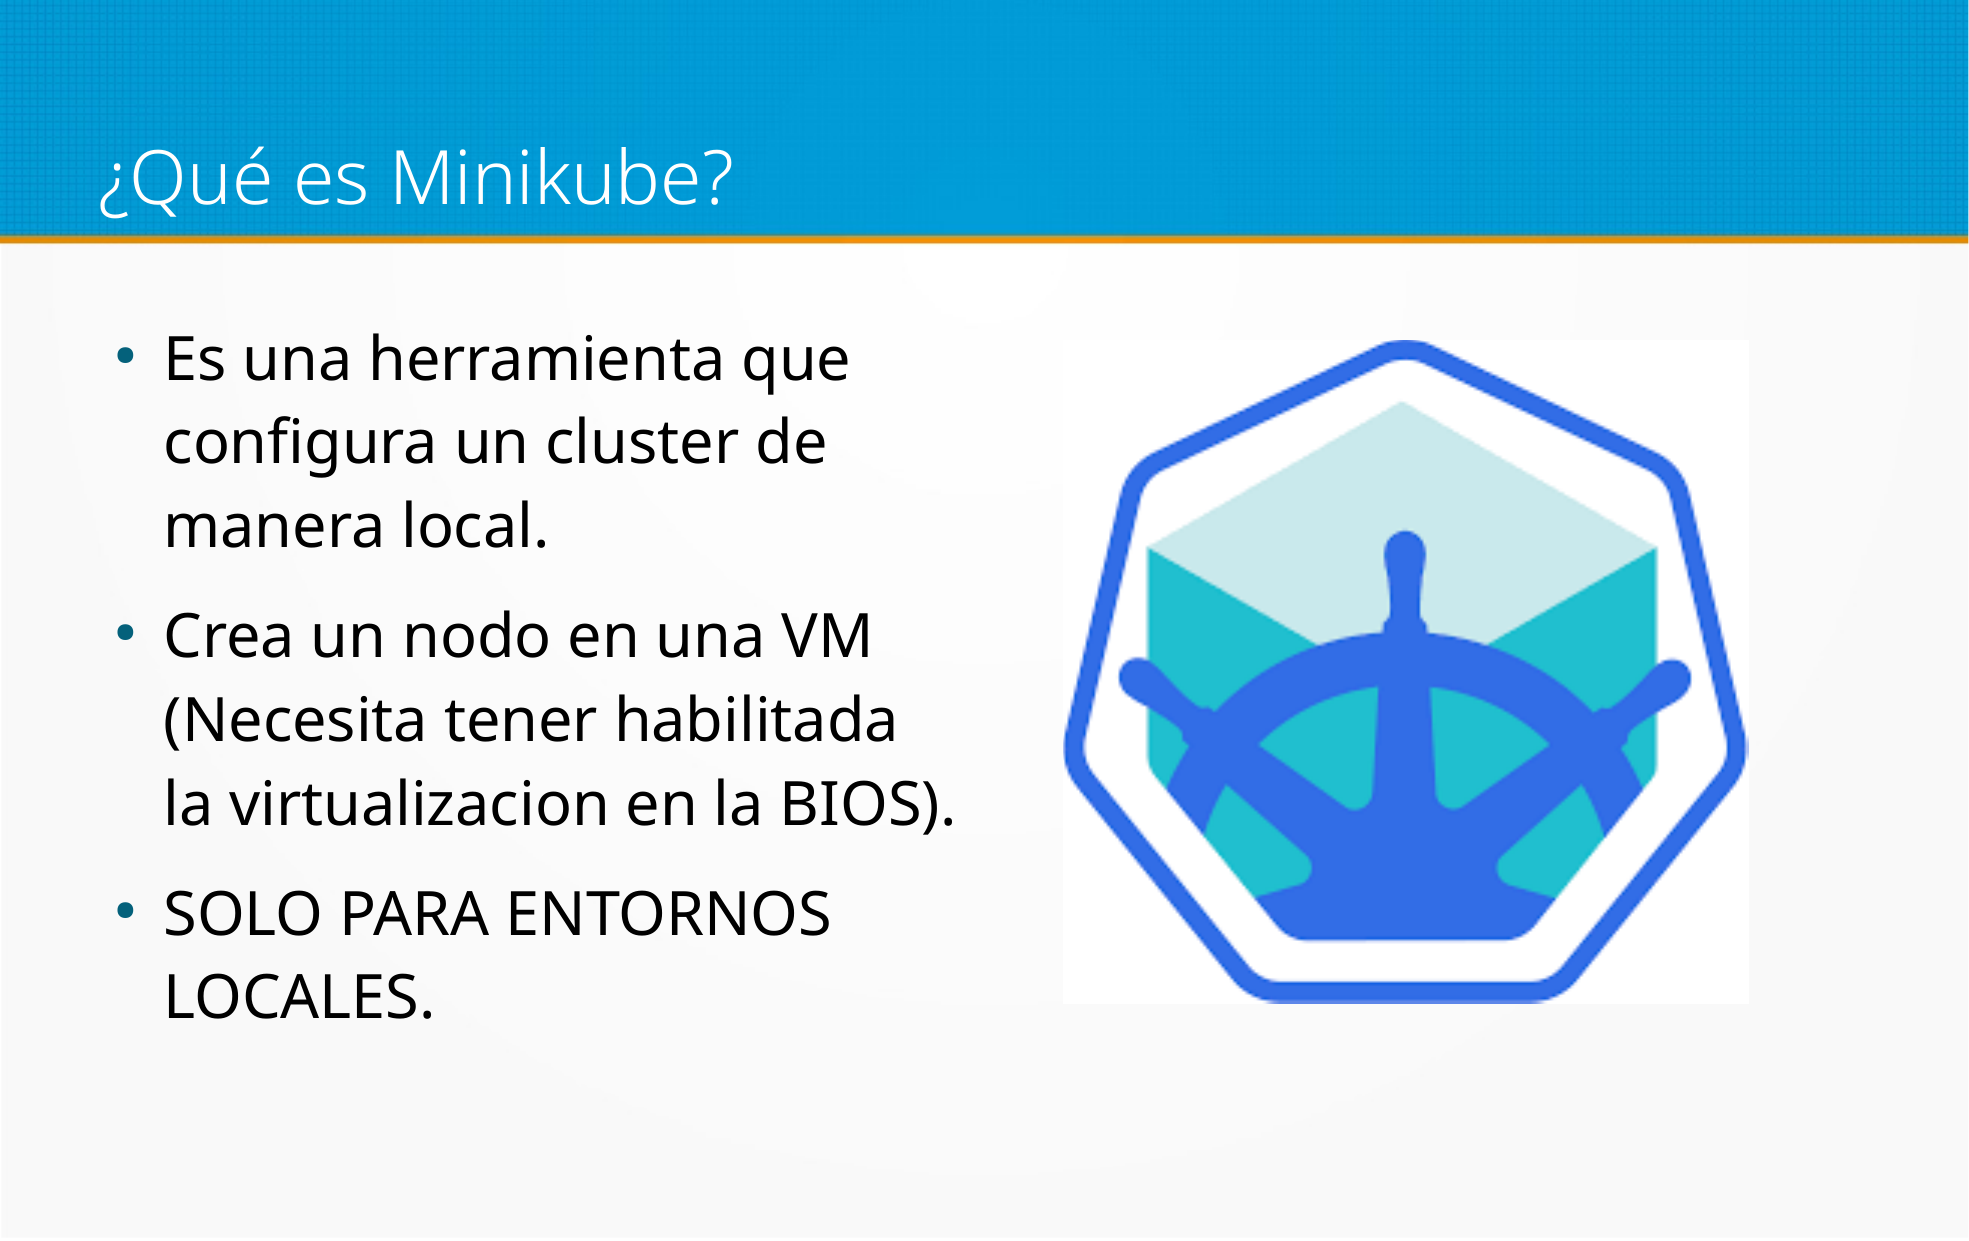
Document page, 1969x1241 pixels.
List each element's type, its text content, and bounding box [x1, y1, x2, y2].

picture [0, 233, 1969, 1241]
title ¿Qué es Minikube? [98, 19, 1870, 227]
list Es una herramienta que configura un cluster de manera local. Crea un nodo en una VM (Necesita tener habilitada la virtualizacion en la BIOS). SOLO PARA ENTORNOS LOCALES. [98, 315, 958, 1081]
